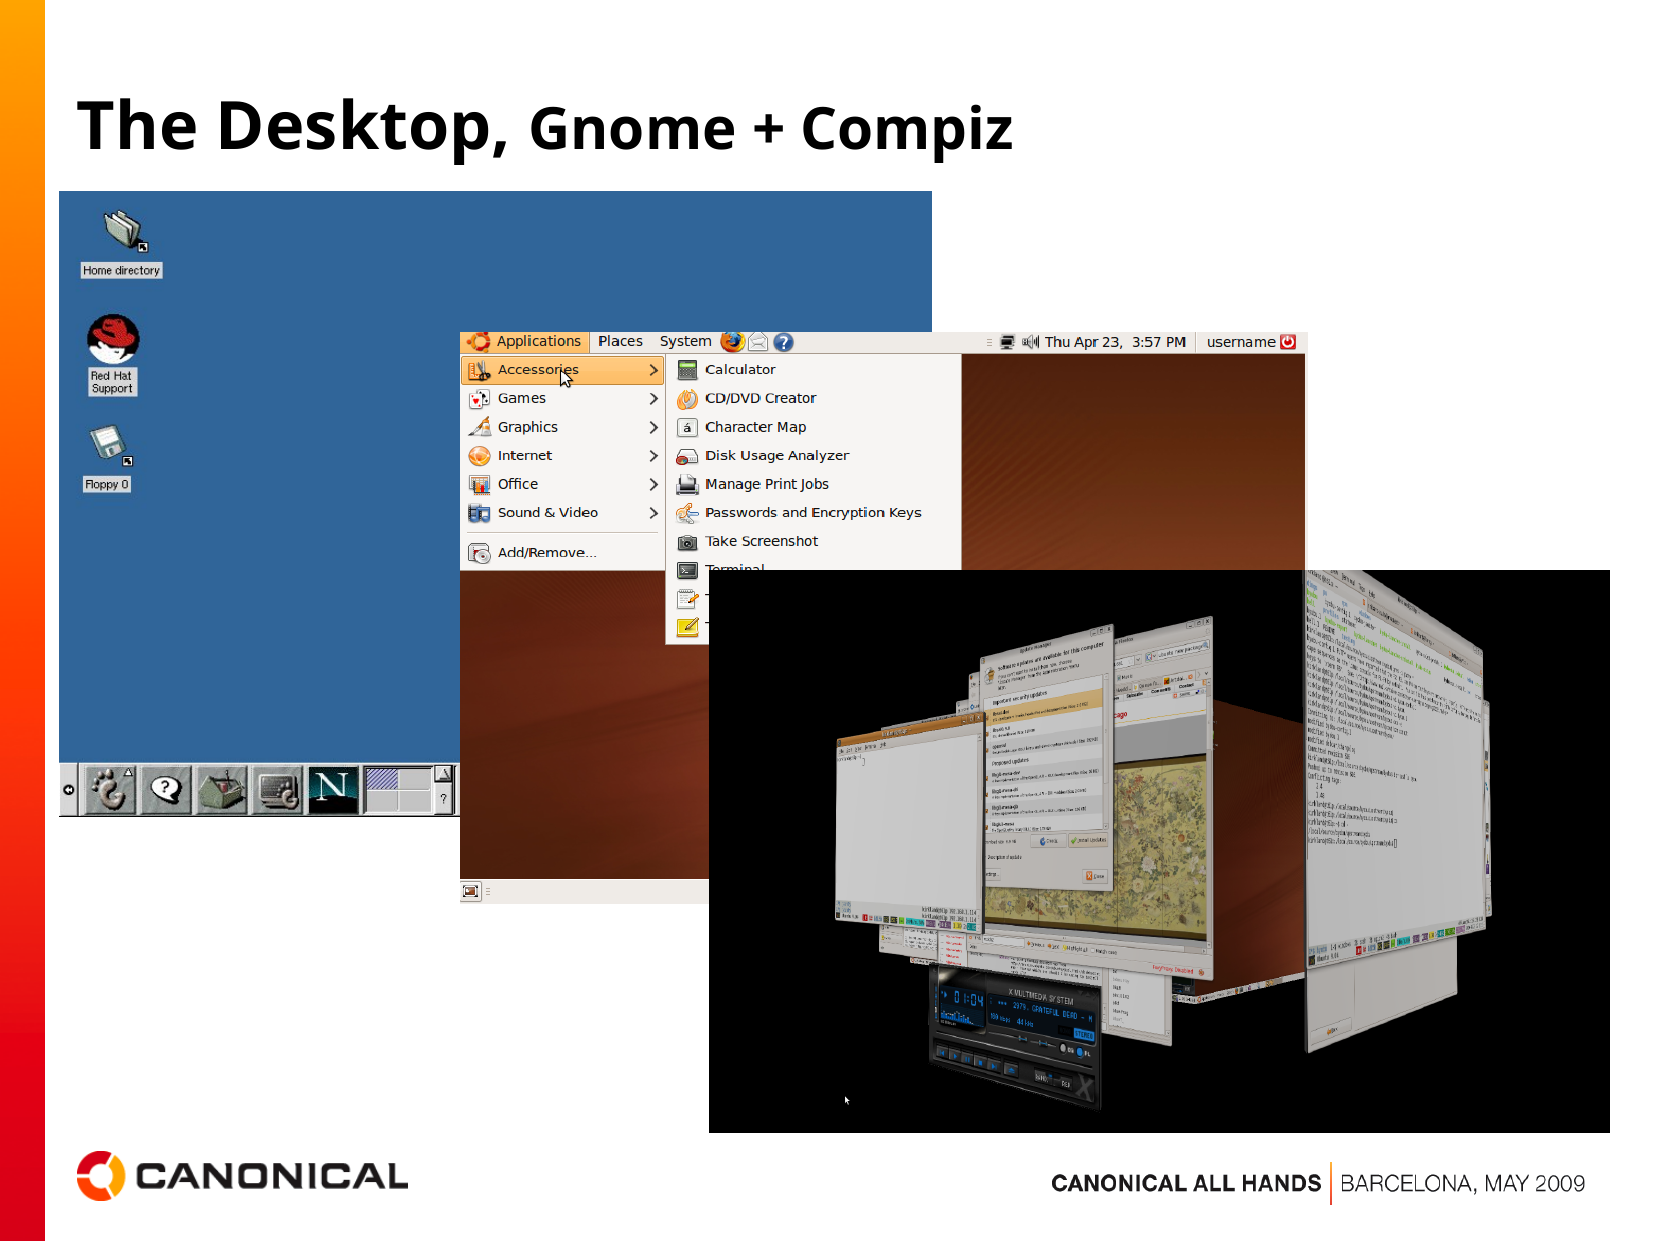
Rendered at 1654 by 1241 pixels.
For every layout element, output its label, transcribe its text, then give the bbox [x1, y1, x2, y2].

title The Desktop, Gnome + Compiz [76, 48, 1589, 200]
picture [1051, 1162, 1585, 1205]
picture [59, 191, 1610, 1133]
picture [0, 0, 45, 1241]
picture [77, 1151, 408, 1201]
